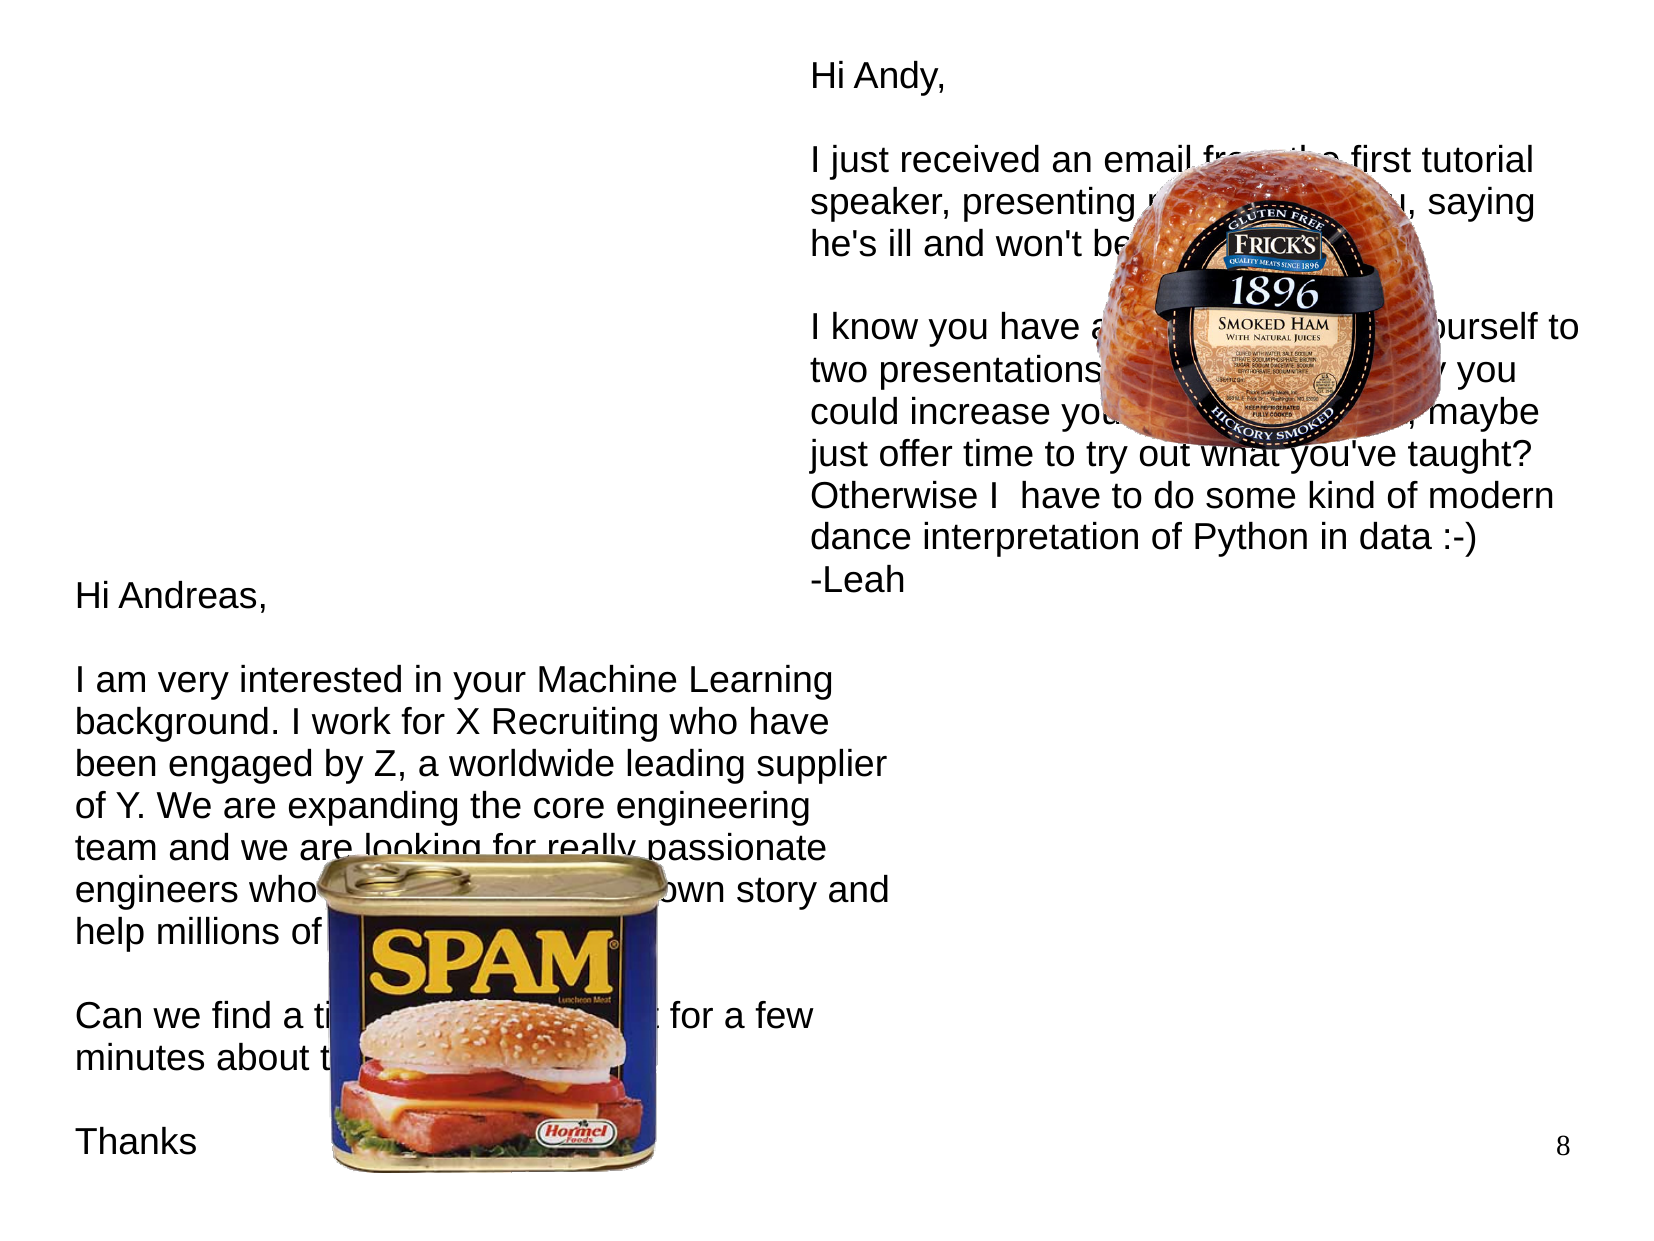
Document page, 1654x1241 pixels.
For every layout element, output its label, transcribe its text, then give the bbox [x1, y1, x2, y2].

picture [1095, 149, 1441, 451]
subtitle Hi Andy, I just received an email from the first tutorial speaker, presenting right before you, saying he's ill and won't be able to make it. I know you have already committed yourself to two presentations, but is there anyway you could increase your tutorial time slot, maybe just offer time to try out what you've taught? Otherwise I have to do some kind of modern dance interpretation of Python in data :-) -Leah [810, 54, 1606, 601]
text_box Hi Andreas, I am very interested in your Machine Learning background. I work for X Recruiting who have been engaged by Z, a worldwide leading supplier of Y. We are expanding the core engineering team and we are looking for really passionate engineers who want to create their own story and help millions of people. Can we find a time for a call to chat for a few minutes about this? Thanks [60, 567, 916, 1171]
picture [315, 854, 669, 1173]
